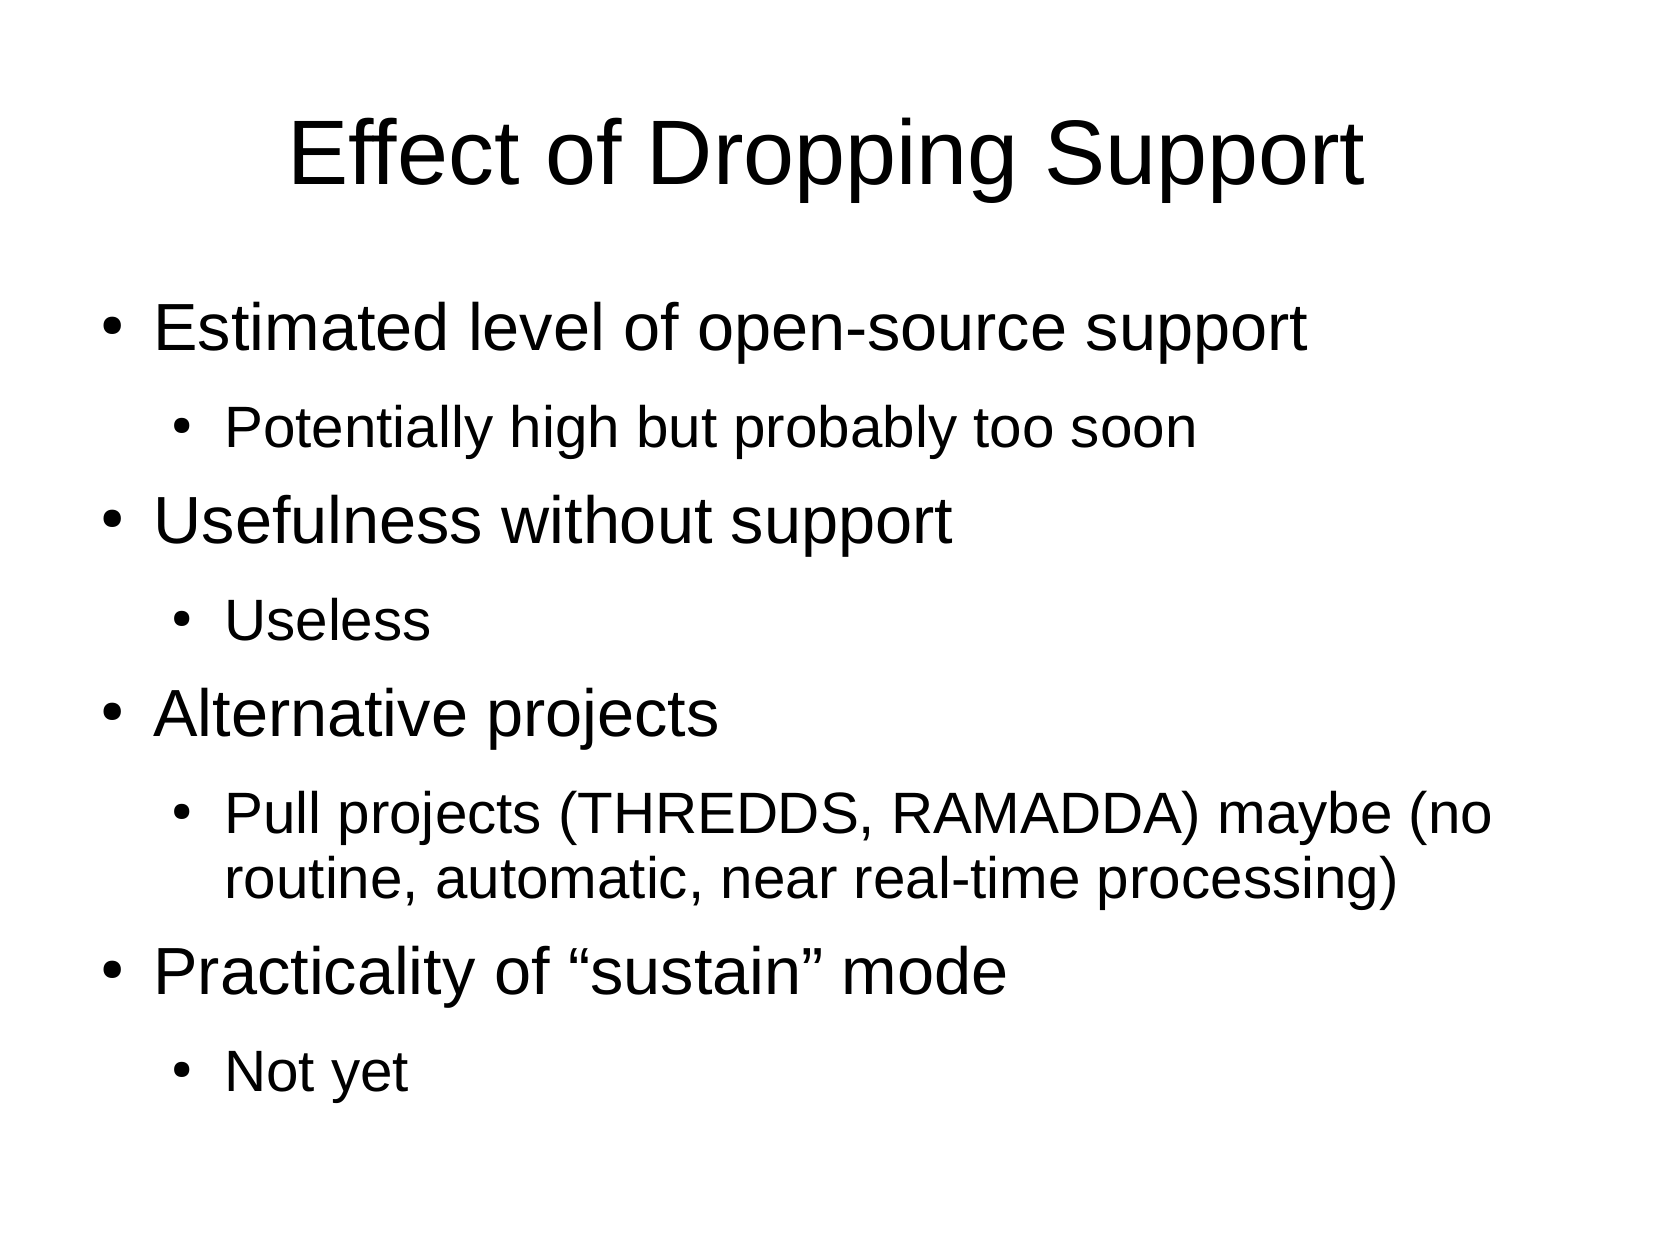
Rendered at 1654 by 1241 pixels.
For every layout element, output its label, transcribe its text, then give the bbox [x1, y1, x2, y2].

title Effect of Dropping Support [82, 56, 1571, 250]
list Estimated level of open-source support Potentially high but probably too soon Usefulness without support Useless Alternative projects Pull projects (THREDDS, RAMADDA) maybe (no routine, automatic, near real-time processing) Practicality of “sustain” mode Not yet [82, 290, 1571, 1103]
